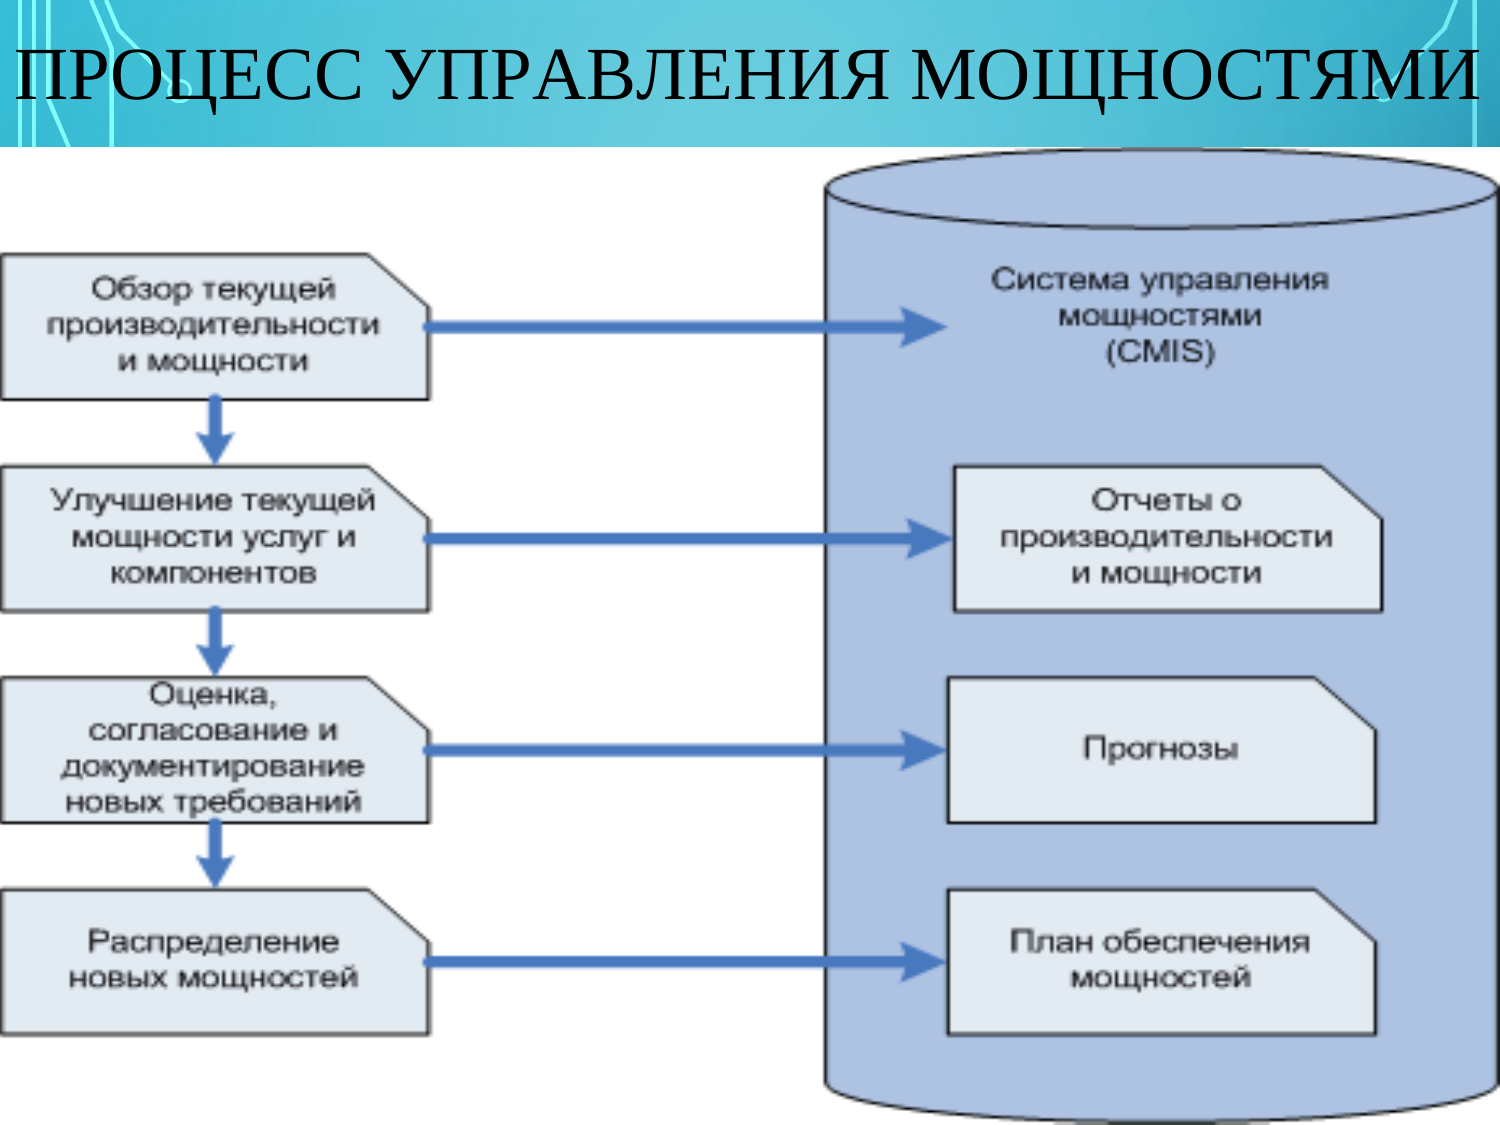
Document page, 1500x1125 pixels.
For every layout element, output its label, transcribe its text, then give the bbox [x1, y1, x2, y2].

picture [0, 147, 1500, 1125]
title ПРОЦЕСС УПРАВЛЕНИЯ МОЩНОСТЯМИ [0, 0, 1500, 147]
